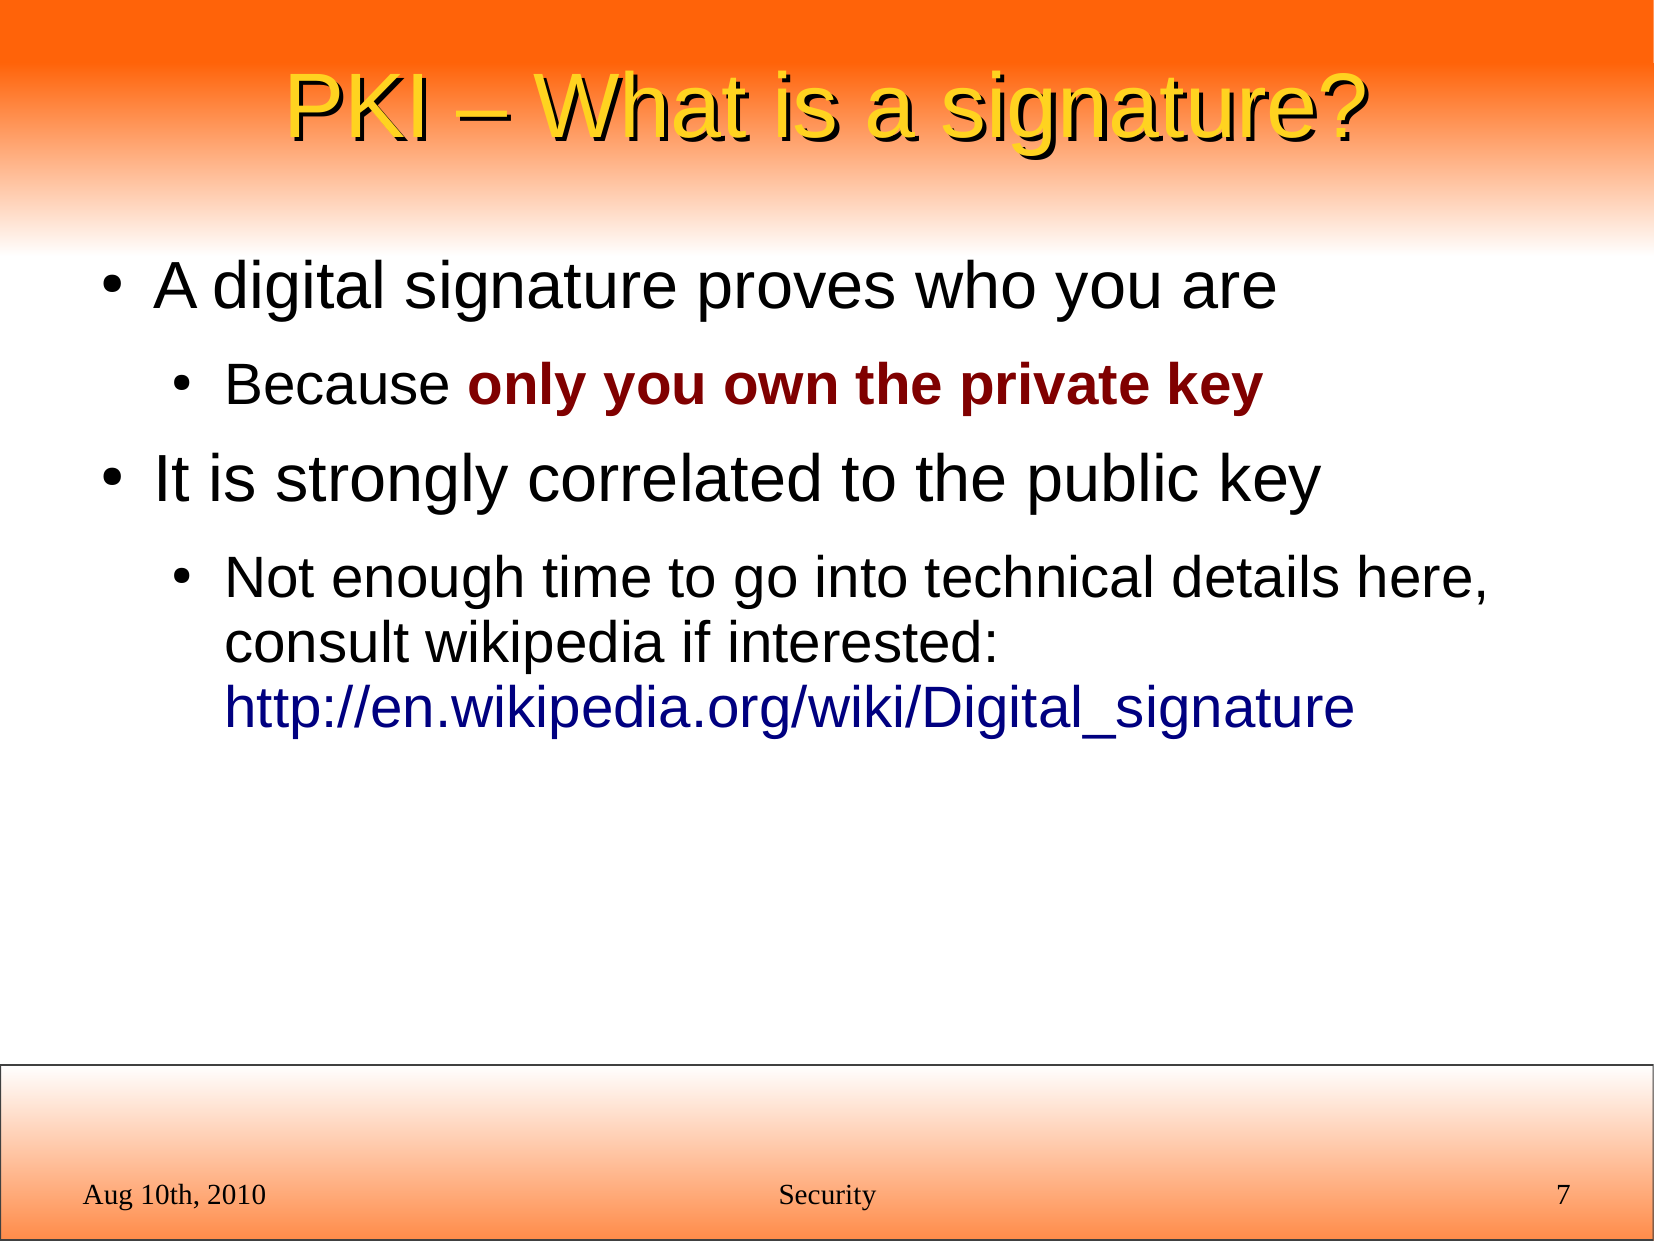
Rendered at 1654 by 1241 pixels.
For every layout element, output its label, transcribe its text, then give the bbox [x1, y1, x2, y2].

title PKI – What is a signature? [82, 9, 1571, 202]
list A digital signature proves who you are Because only you own the private key It is strongly correlated to the public key Not enough time to go into technical details here, consult wikipedia if interested: http://en.wikipedia.org/wiki/Digital_signature [82, 247, 1571, 1109]
